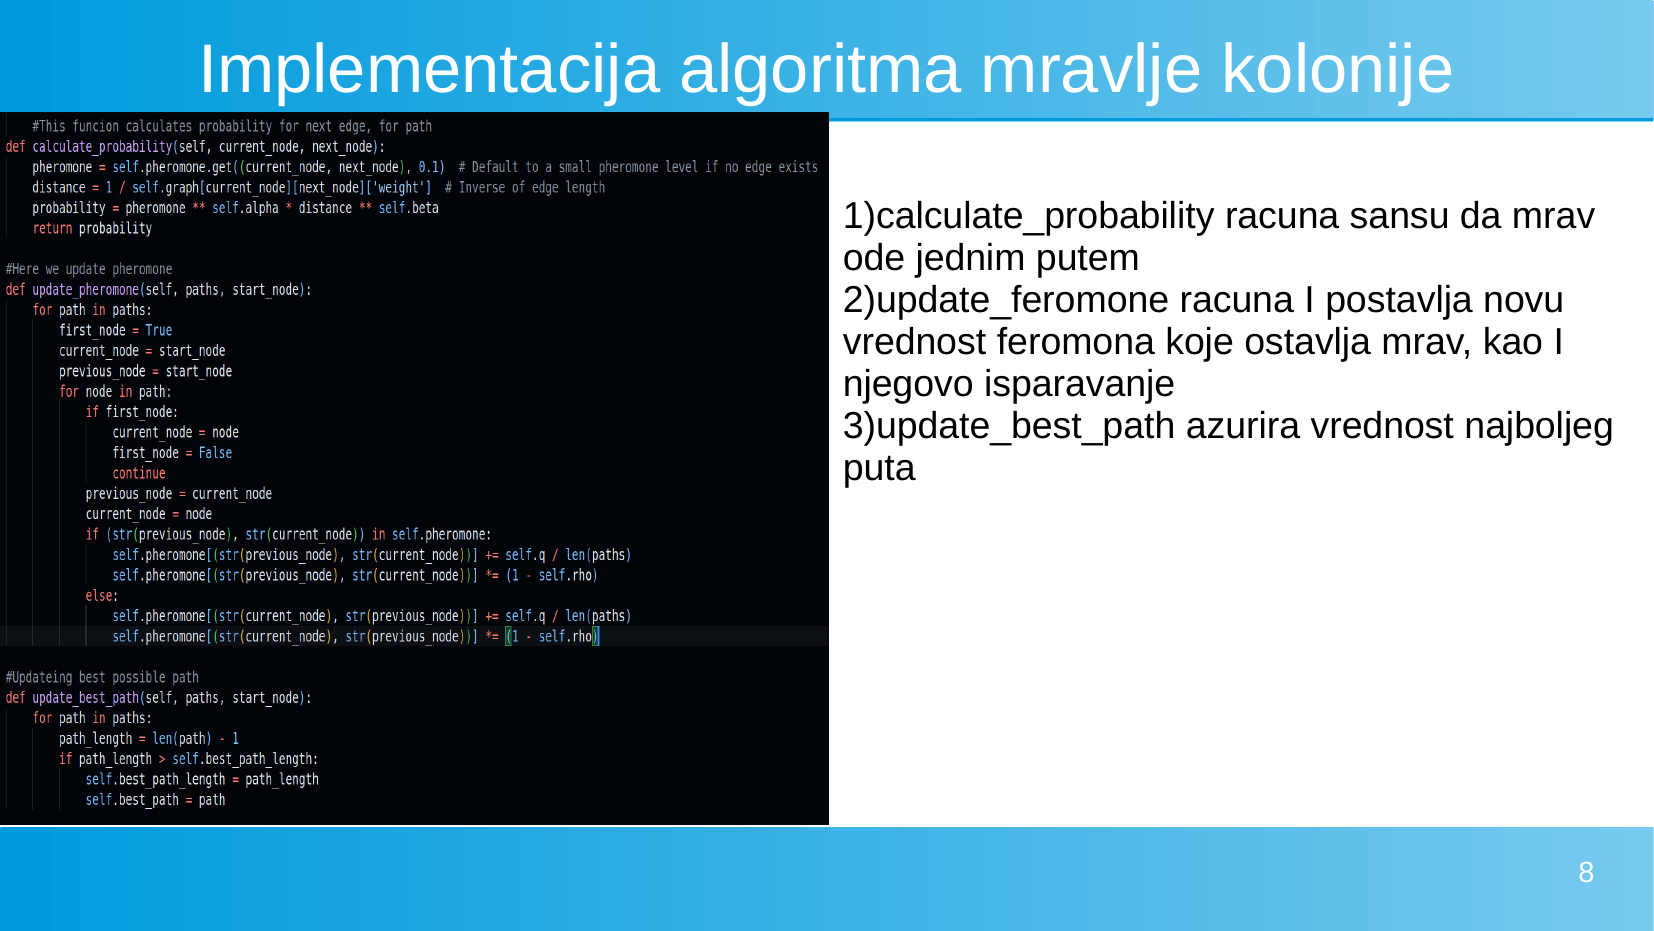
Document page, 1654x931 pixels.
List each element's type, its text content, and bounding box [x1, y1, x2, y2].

text_box 1)calculate_probability racuna sansu da mrav ode jednim putem 2)update_feromone racuna I postavlja novu vrednost feromona koje ostavlja mrav, kao I njegovo isparavanje 3)update_best_path azurira vrednost najboljeg puta [829, 187, 1654, 676]
picture [0, 112, 829, 826]
title Implementacija algoritma mravlje kolonije [59, 29, 1595, 108]
